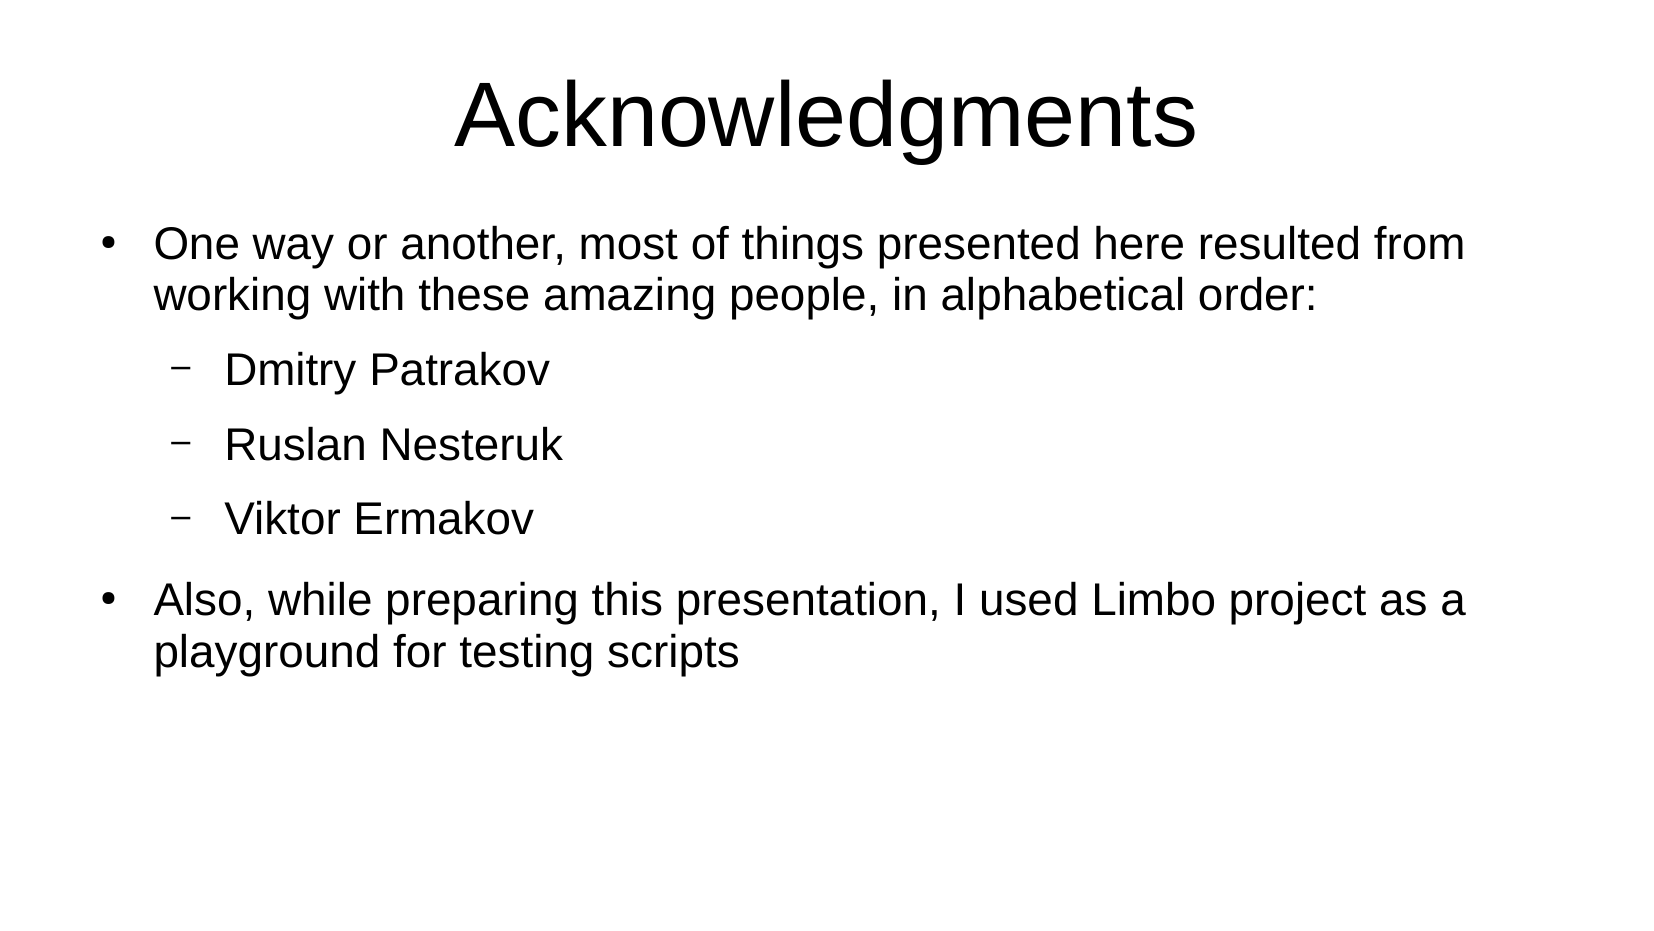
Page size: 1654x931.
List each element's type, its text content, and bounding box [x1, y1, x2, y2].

title Acknowledgments [82, 37, 1571, 193]
list One way or another, most of things presented here resulted from working with these amazing people, in alphabetical order: Dmitry Patrakov Ruslan Nesteruk Viktor Ermakov Also, while preparing this presentation, I used Limbo project as a playground for testing scripts [82, 217, 1571, 758]
